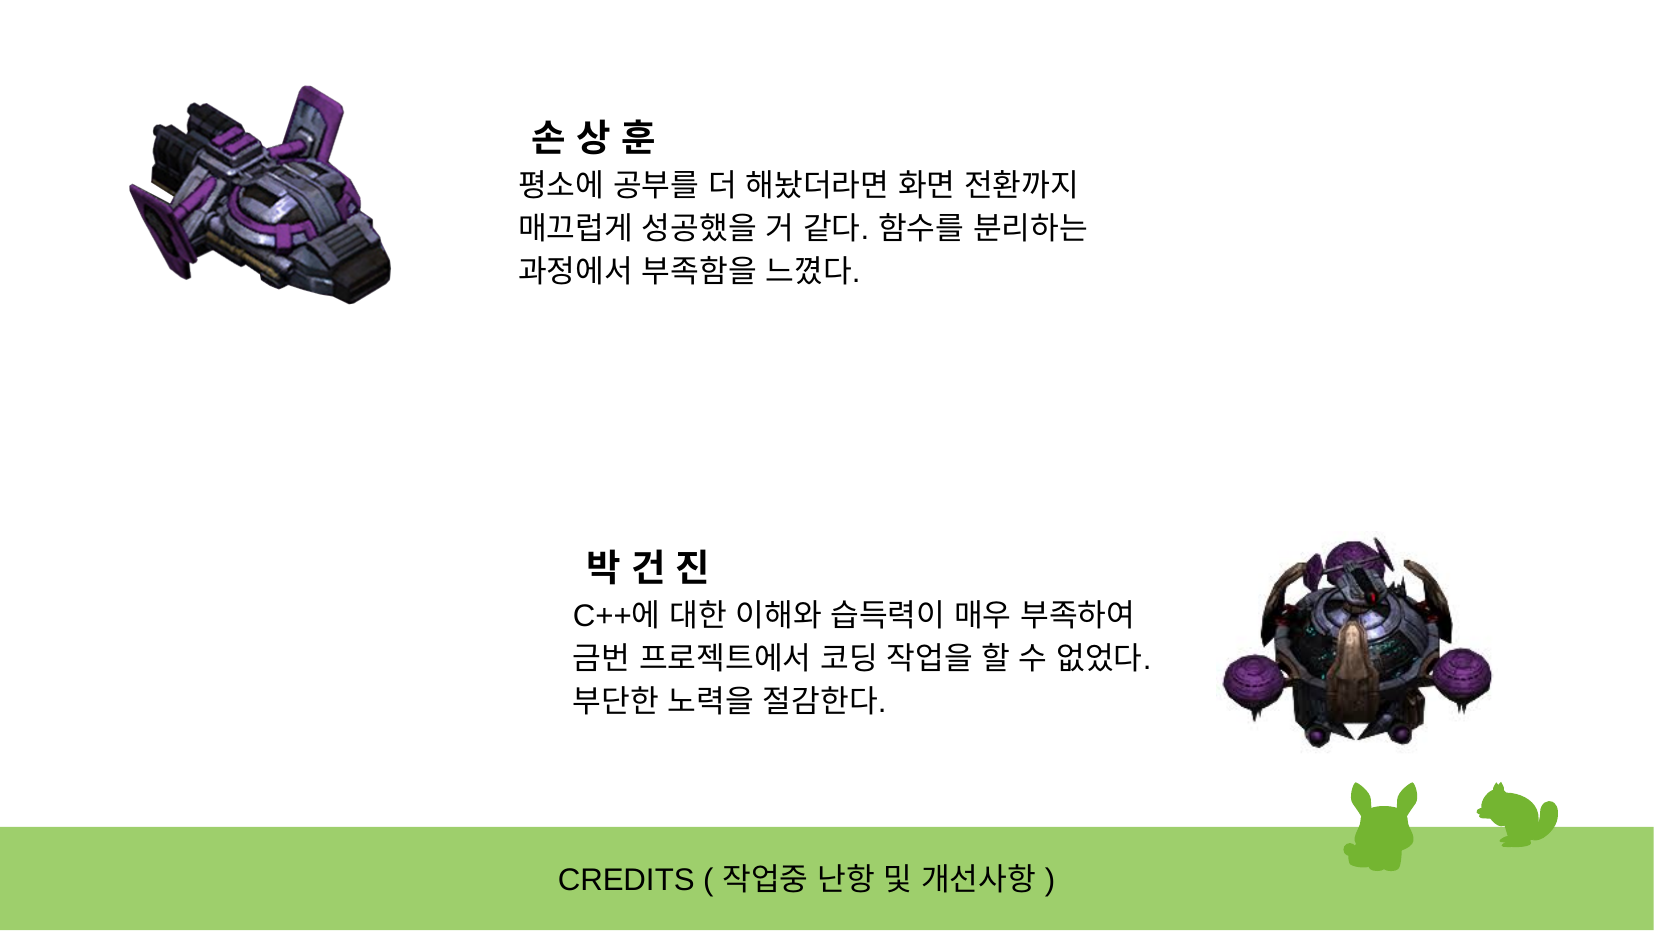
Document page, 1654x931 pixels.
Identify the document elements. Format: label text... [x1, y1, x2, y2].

text_box CREDITS ( 작업중 난항 및 개선사항 ) [539, 845, 1064, 910]
title 손 상 훈 평소에 공부를 더 해놨더라면 화면 전환까지 매끄럽게 성공했을 거 같다. 함수를 분리하는 과정에서 부족함을 느꼈다. [507, 107, 1099, 326]
title 박 건 진 C++에 대한 이해와 습득력이 매우 부족하여 금번 프로젝트에서 코딩 작업을 할 수 없었다. 부단한 노력을 절감한다. [566, 537, 1158, 756]
picture [118, 70, 414, 313]
picture [1216, 531, 1498, 756]
